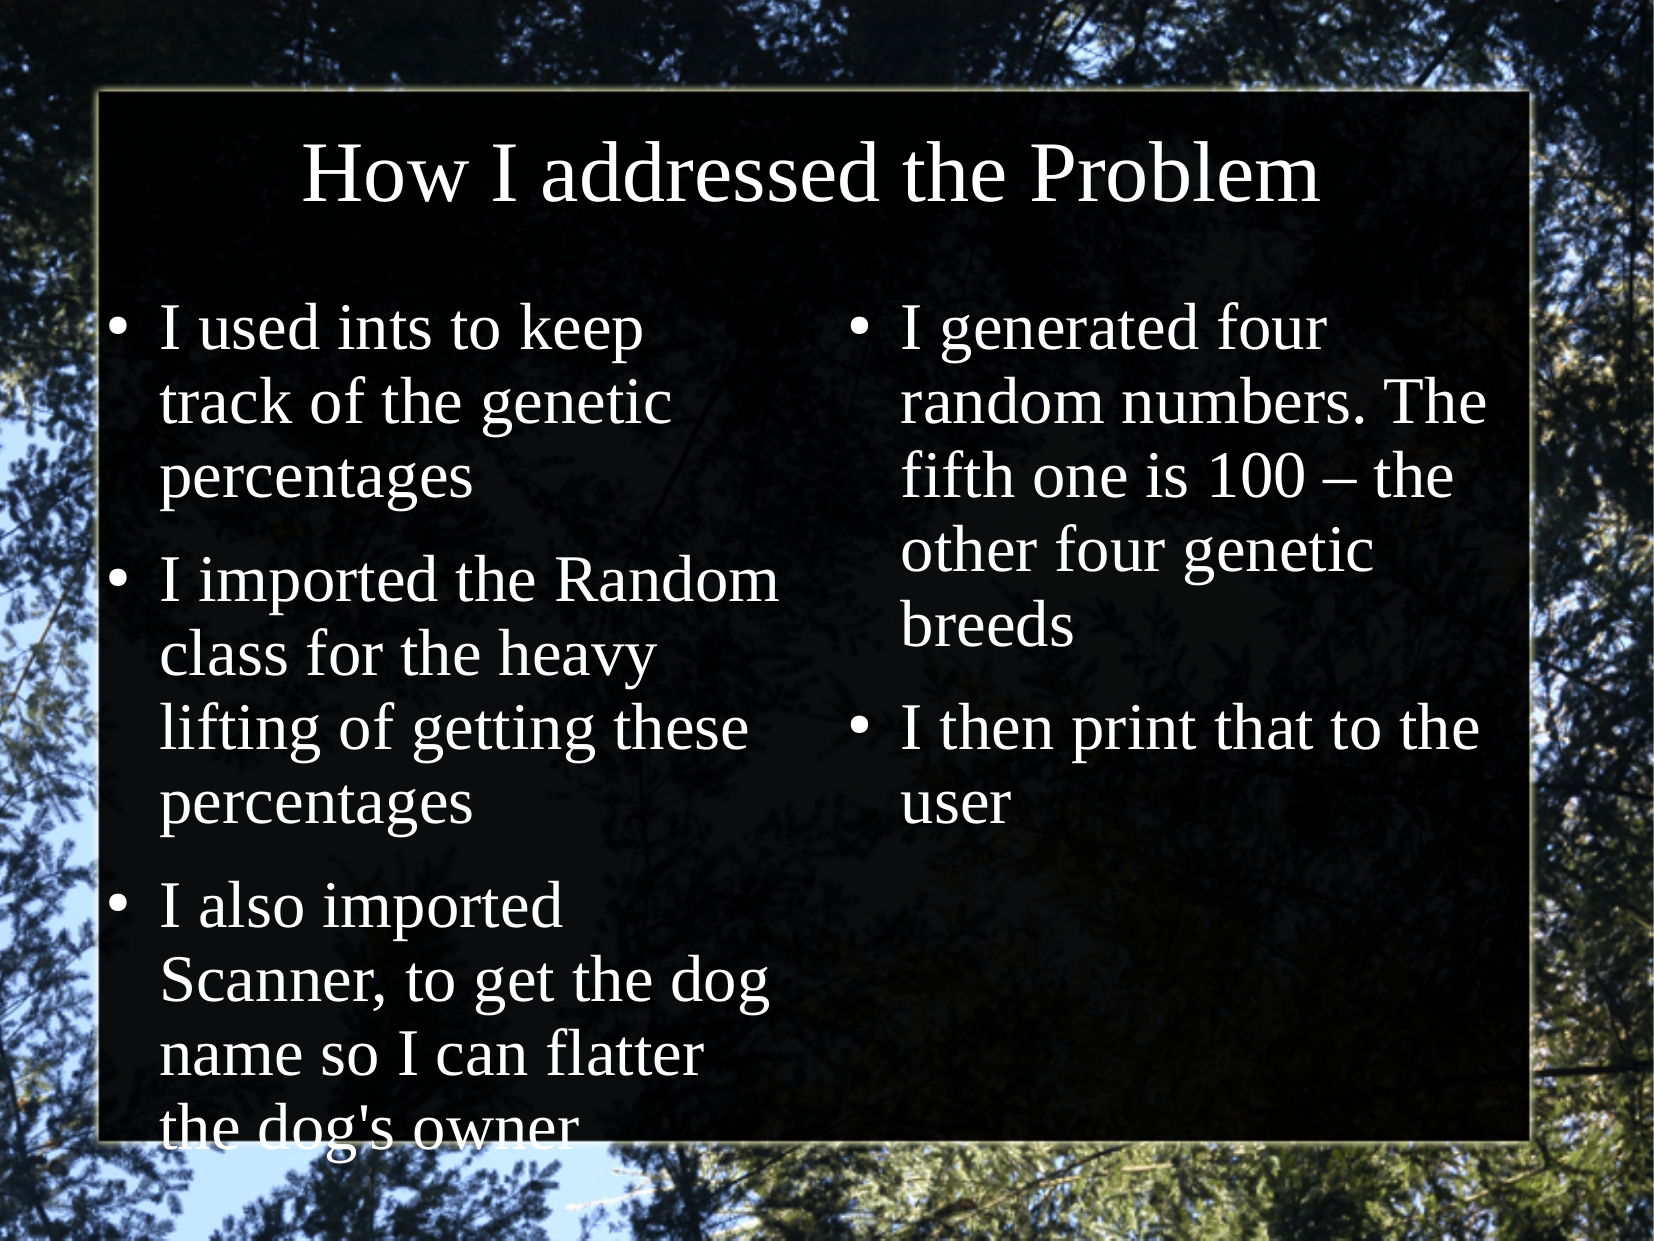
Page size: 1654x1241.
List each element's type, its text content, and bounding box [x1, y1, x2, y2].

title How I addressed the Problem [88, 88, 1536, 257]
list I generated four random numbers. The fifth one is 100 – the other four genetic breeds I then print that to the user [829, 290, 1536, 1123]
list I used ints to keep track of the genetic percentages I imported the Random class for the heavy lifting of getting these percentages I also imported Scanner, to get the dog name so I can flatter the dog's owner [88, 290, 795, 1164]
picture [0, 0, 1654, 1241]
